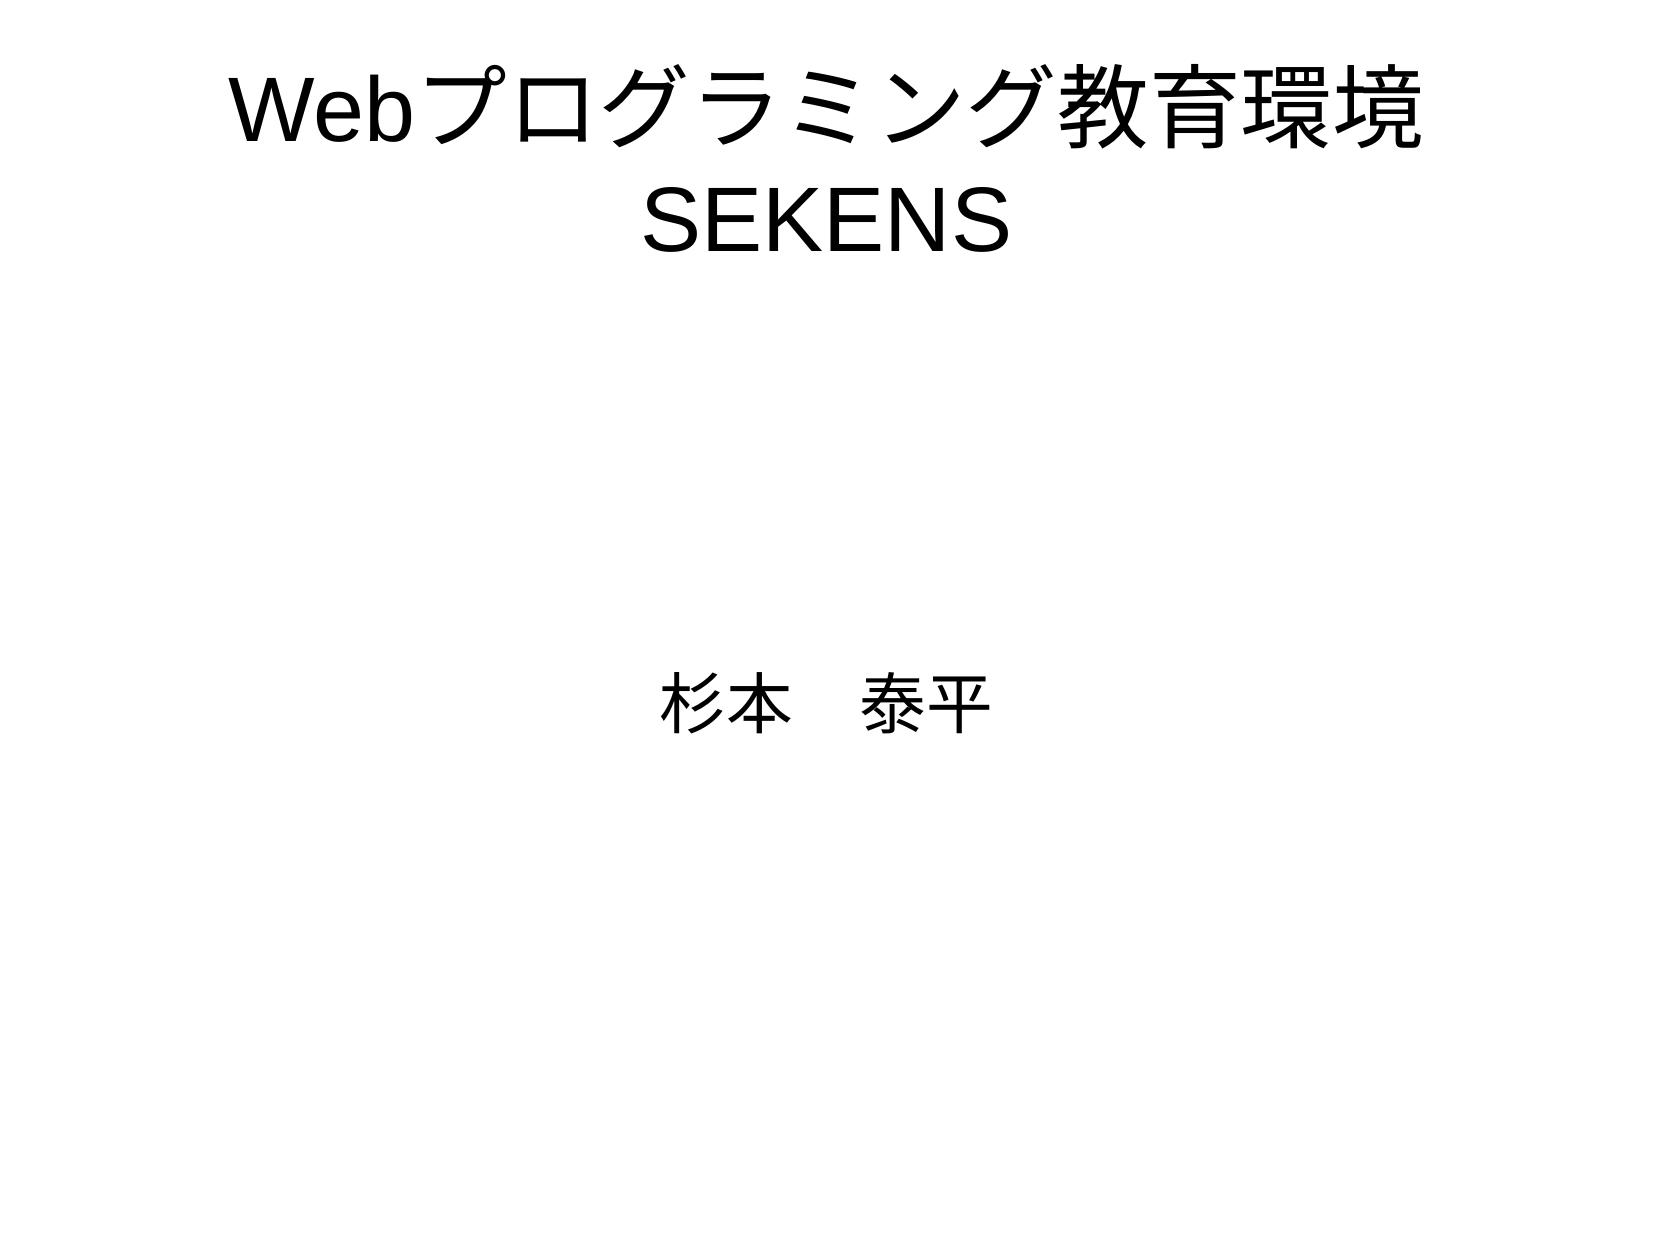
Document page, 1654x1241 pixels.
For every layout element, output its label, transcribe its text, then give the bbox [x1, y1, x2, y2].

title Webプログラミング教育環境 SEKENS [82, 43, 1571, 263]
subtitle 杉本 泰平 [82, 290, 1571, 1109]
